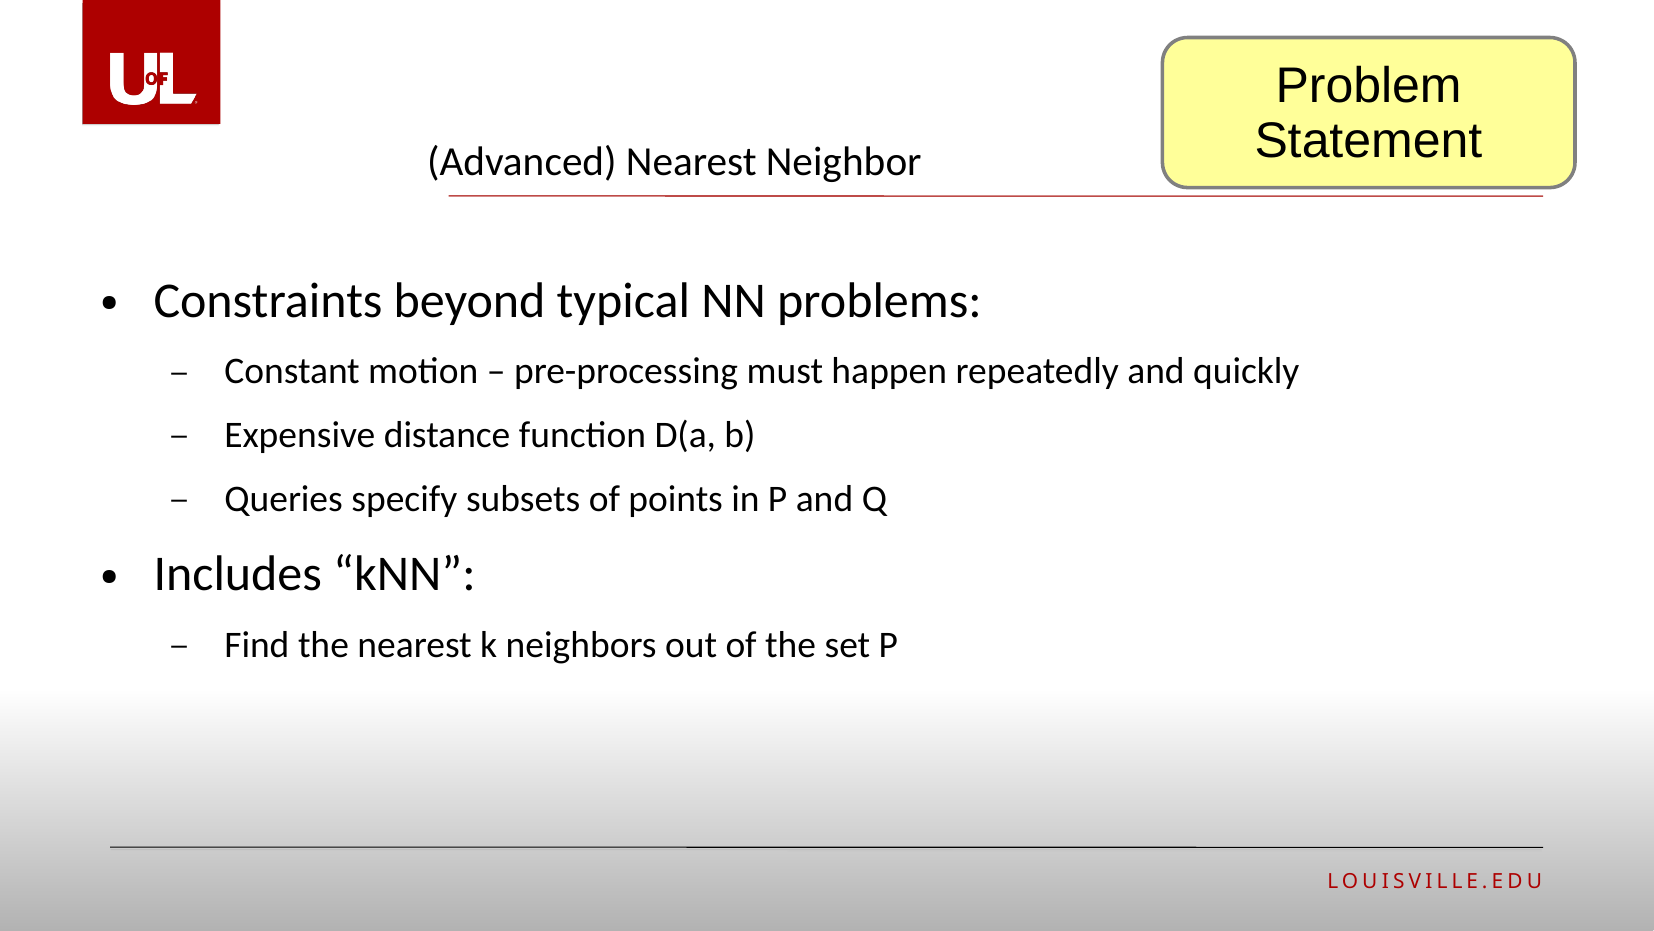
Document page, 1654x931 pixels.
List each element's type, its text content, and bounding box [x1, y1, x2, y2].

list Constraints beyond typical NN problems: Constant motion – pre-processing must happen repeatedly and quickly Expensive distance function D(a, b) Queries specify subsets of points in P and Q Includes “kNN”: Find the nearest k neighbors out of the set P [82, 279, 1571, 820]
picture [110, 52, 198, 105]
title (Advanced) Nearest Neighbor [427, 134, 1544, 197]
text_box Problem Statement [1162, 37, 1576, 188]
